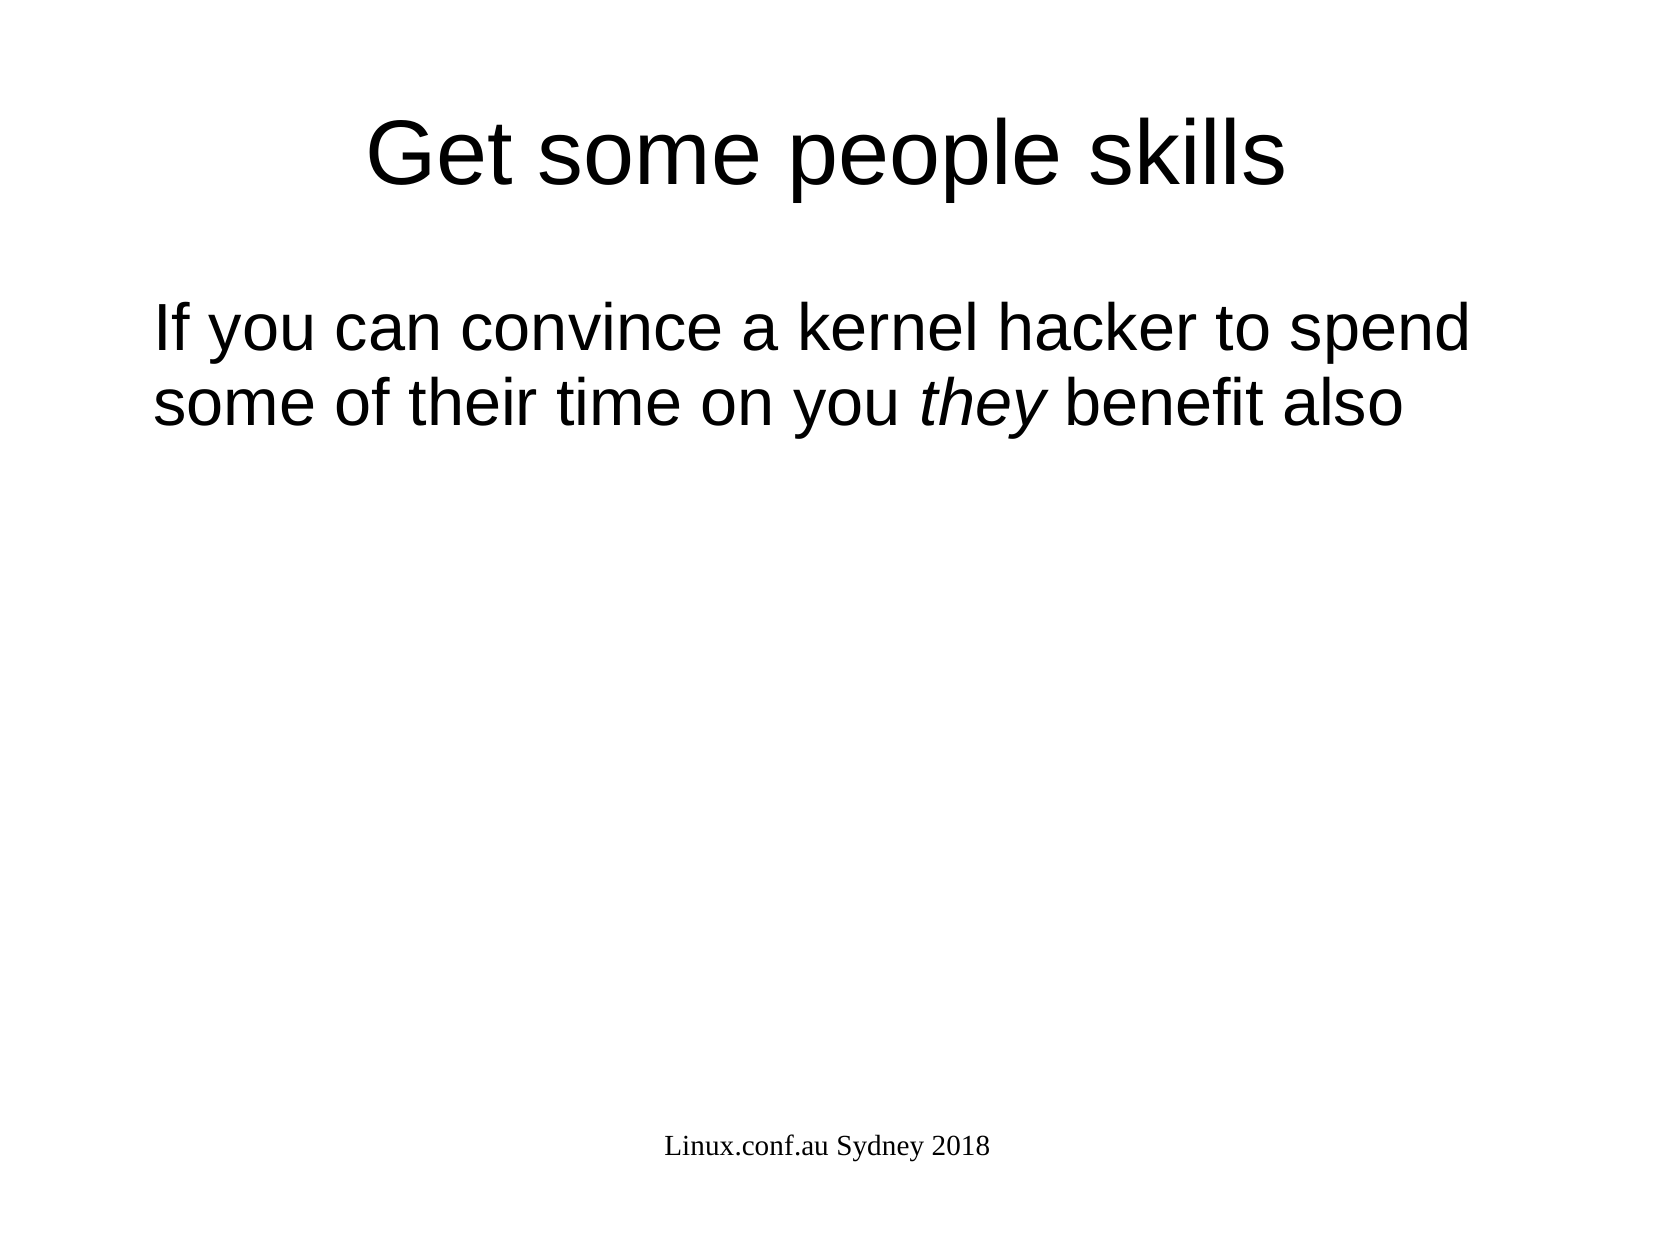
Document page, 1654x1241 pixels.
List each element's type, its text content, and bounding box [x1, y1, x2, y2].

list If you can convince a kernel hacker to spend some of their time on you they benefit also [82, 290, 1571, 1010]
title Get some people skills [82, 49, 1571, 257]
